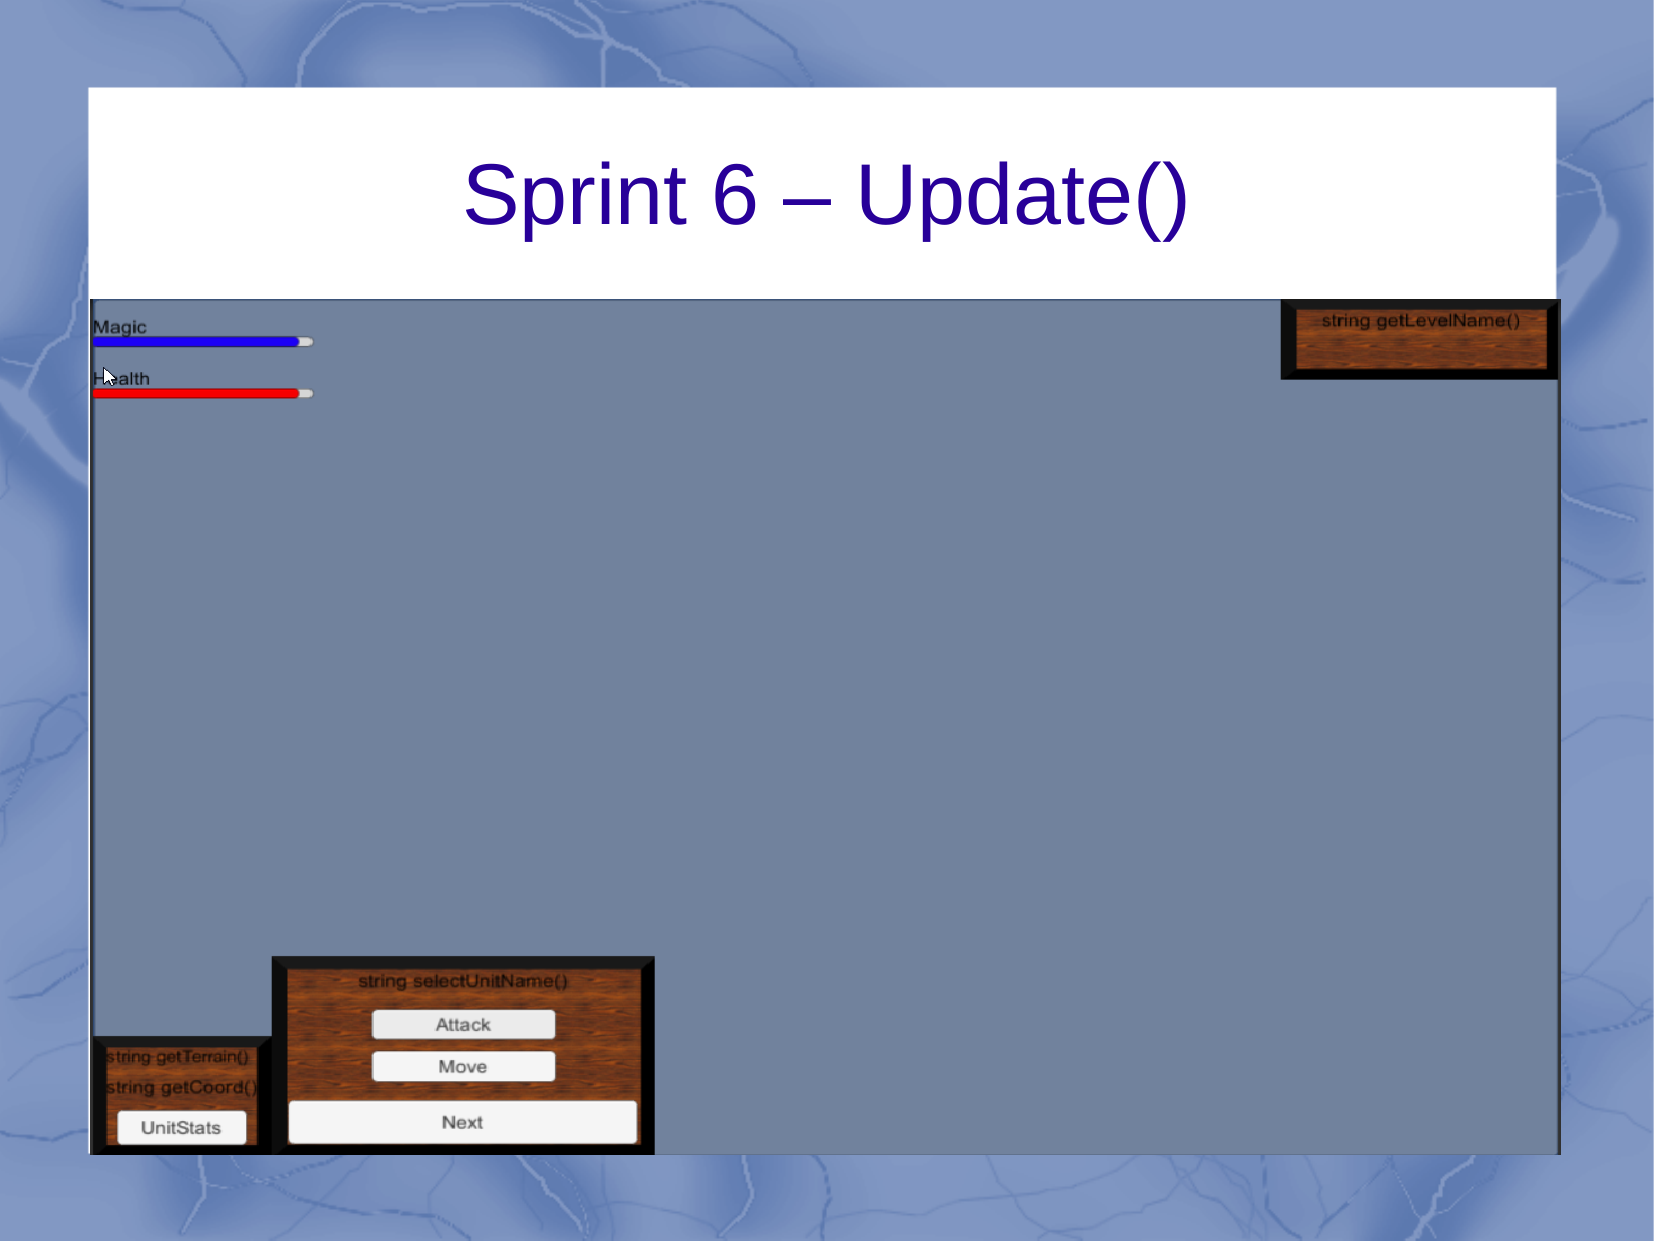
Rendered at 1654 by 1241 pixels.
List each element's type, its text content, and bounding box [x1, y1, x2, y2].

picture [0, 0, 1654, 1241]
title Sprint 6 – Update() [118, 90, 1536, 298]
